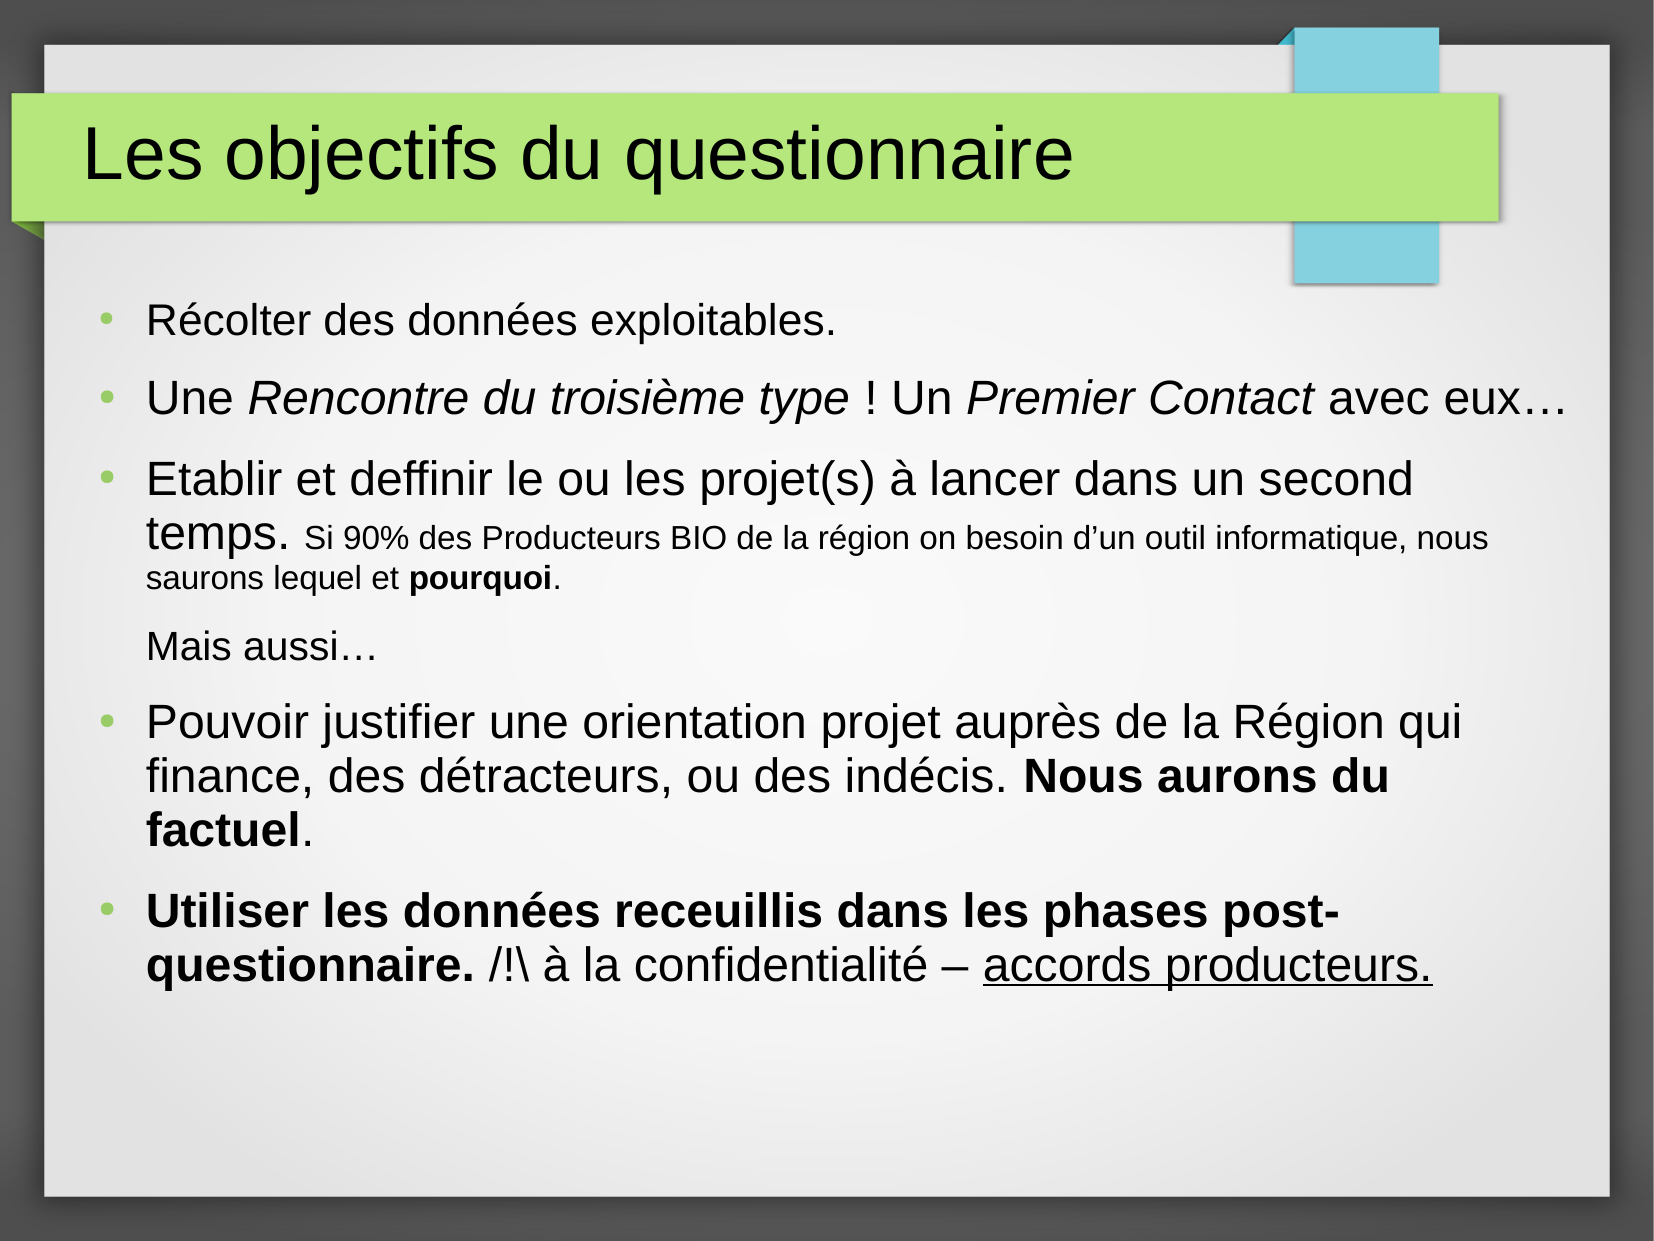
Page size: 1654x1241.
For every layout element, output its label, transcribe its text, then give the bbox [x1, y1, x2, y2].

title Les objectifs du questionnaire [82, 94, 1264, 213]
list Récolter des données exploitables. Une Rencontre du troisième type ! Un Premier Contact avec eux… Etablir et deffinir le ou les projet(s) à lancer dans un second temps. Si 90% des Producteurs BIO de la région on besoin d’un outil informatique, nous saurons lequel et pourquoi. Mais aussi… Pouvoir justifier une orientation projet auprès de la Région qui finance, des détracteurs, ou des indécis. Nous aurons du factuel. Utiliser les données receuillis dans les phases post-questionnaire. /!\ à la confidentialité – accords producteurs. [82, 295, 1571, 1015]
picture [0, 0, 1654, 1241]
